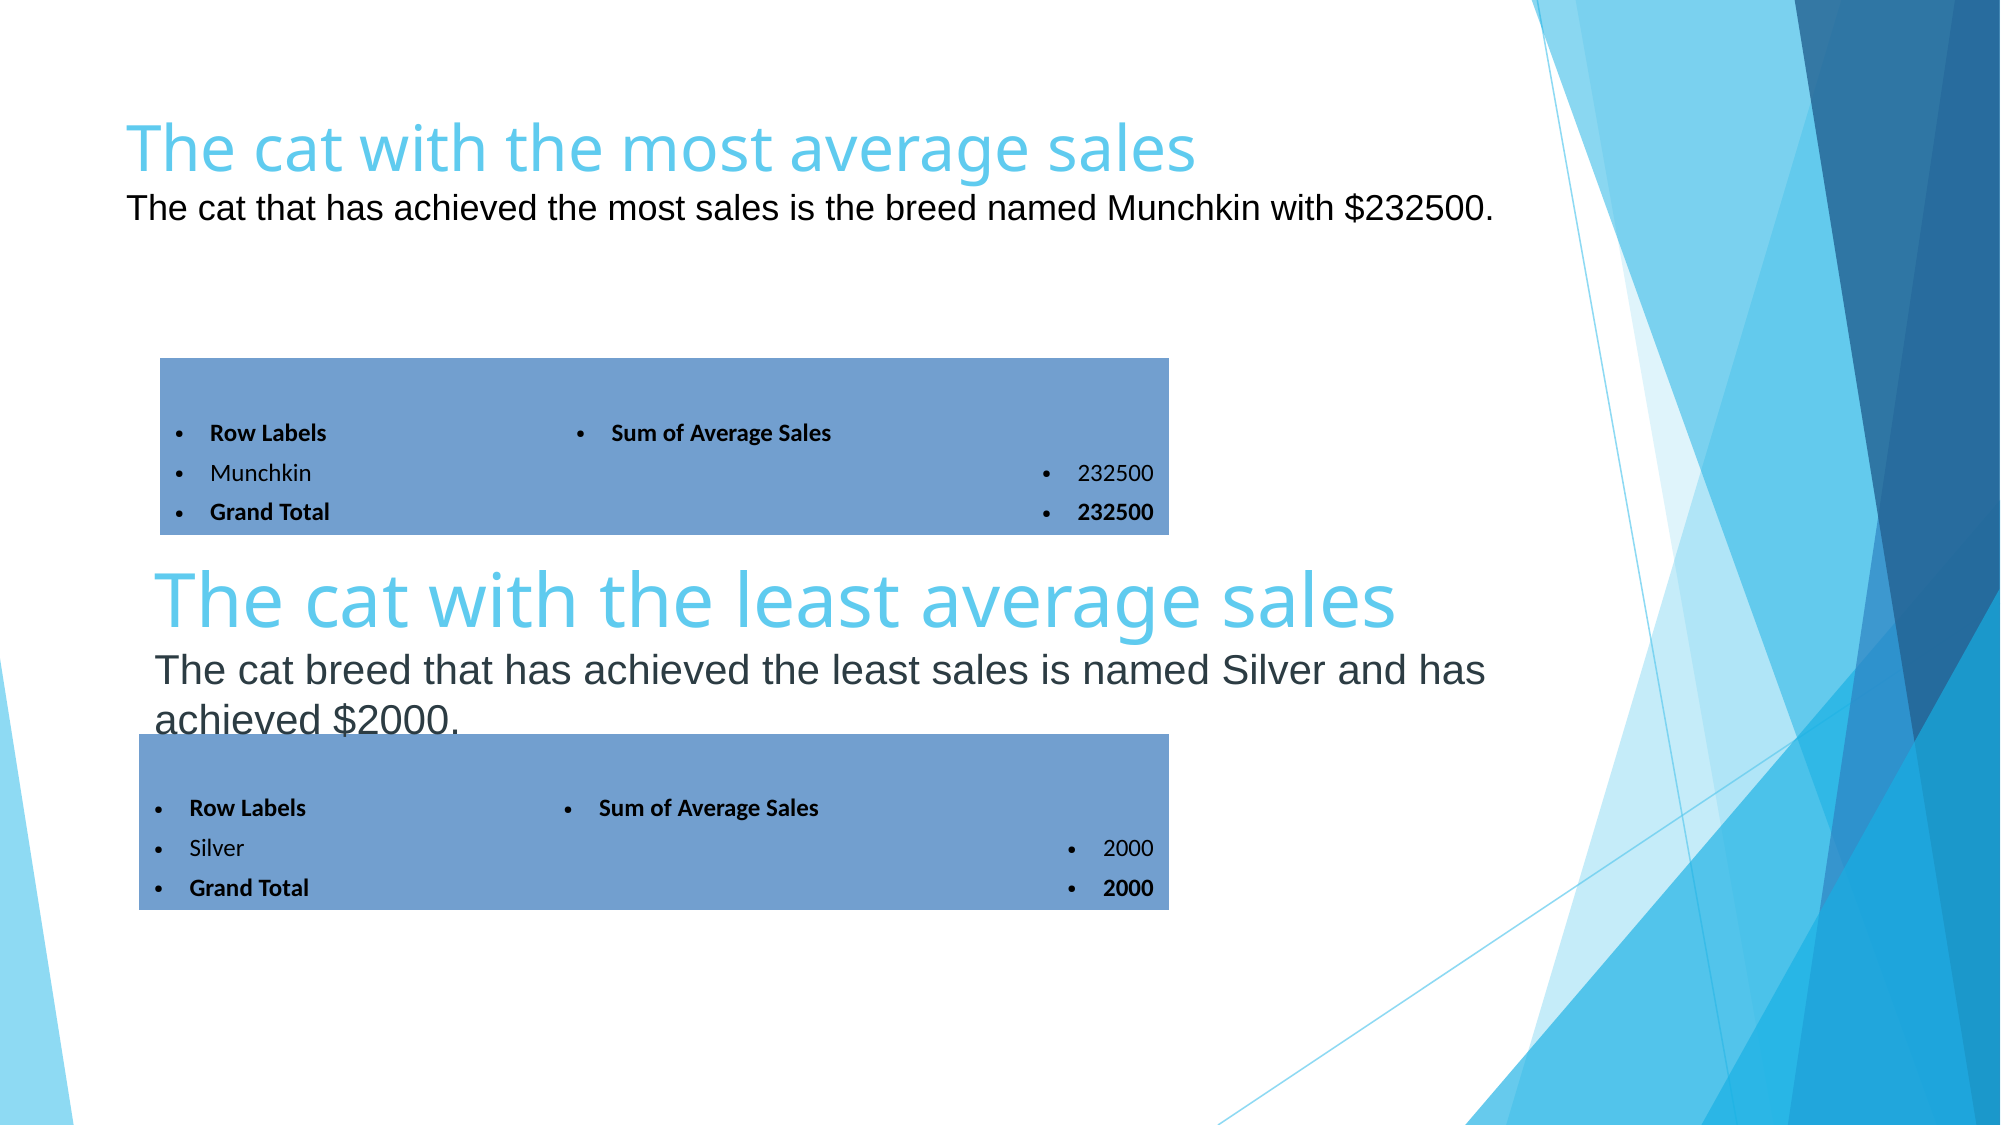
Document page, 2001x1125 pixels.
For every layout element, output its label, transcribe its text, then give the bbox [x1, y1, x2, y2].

table_cell Row Labels [160, 415, 561, 455]
table_header [549, 753, 1169, 791]
table_header [160, 358, 561, 415]
table_cell Sum of Average Sales [549, 791, 1169, 830]
table_cell Silver [139, 830, 549, 870]
table_cell 2000 [549, 870, 1169, 910]
text_box The cat with the least average sales The cat breed that has achieved the least sales is named Silver and has achieved $2000. [139, 545, 1503, 753]
table_cell Sum of Average Sales [561, 415, 1169, 455]
title The cat with the most average sales The cat that has achieved the most sales is the breed named Munchkin with $232500. [111, 99, 1522, 317]
table_header [561, 358, 1169, 415]
table_cell 232500 [561, 455, 1169, 495]
table_header [139, 753, 549, 791]
table_cell 232500 [561, 495, 1169, 535]
table_cell Grand Total [160, 495, 561, 535]
table_cell Grand Total [139, 870, 549, 910]
table_cell Munchkin [160, 455, 561, 495]
table_cell Row Labels [139, 791, 549, 830]
table_cell 2000 [549, 830, 1169, 870]
